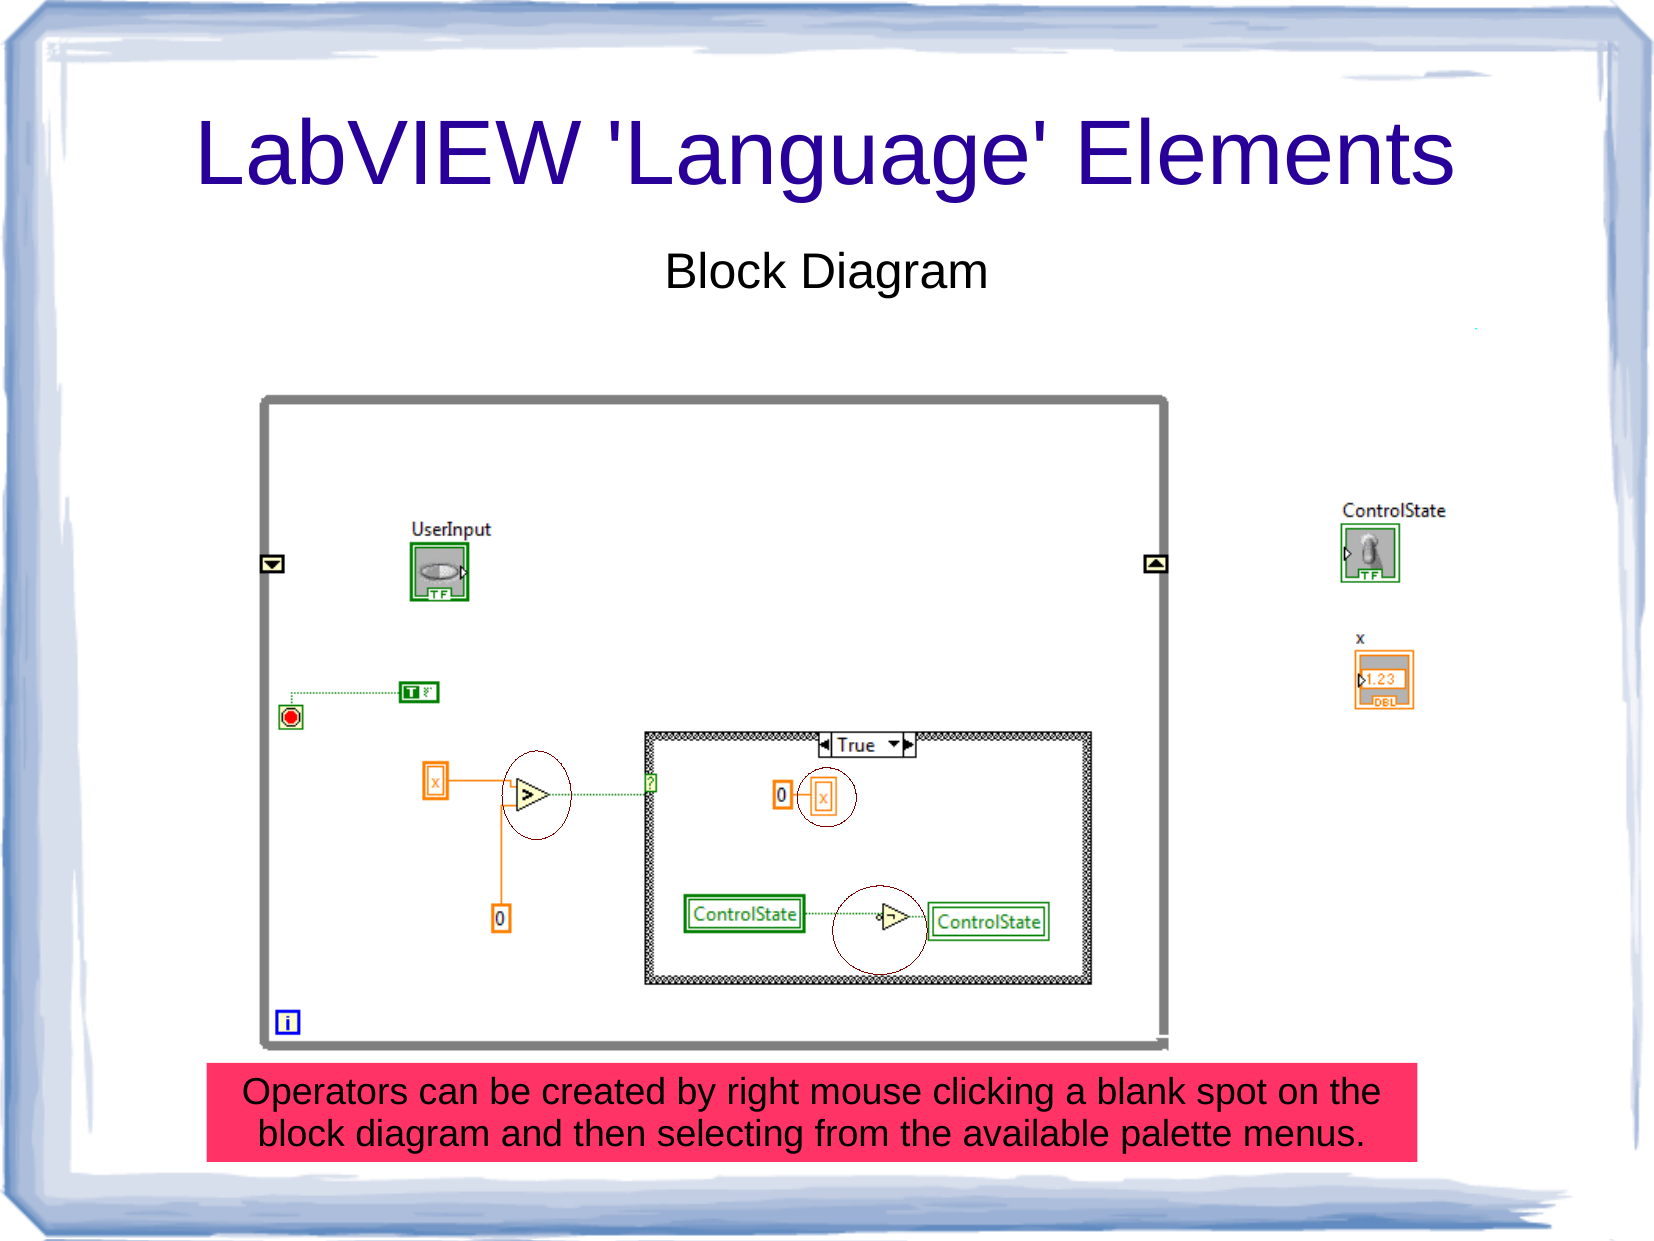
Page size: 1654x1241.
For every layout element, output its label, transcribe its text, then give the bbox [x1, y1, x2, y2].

text_box Block Diagram [413, 236, 1241, 307]
text_box [832, 885, 928, 975]
title LabVIEW 'Language' Elements [82, 56, 1571, 250]
text_box Operators can be created by right mouse clicking a blank spot on the block diagram and then selecting from the available palette menus. [206, 1062, 1418, 1162]
picture [0, 0, 1654, 1241]
text_box [797, 767, 857, 827]
text_box [501, 750, 572, 840]
